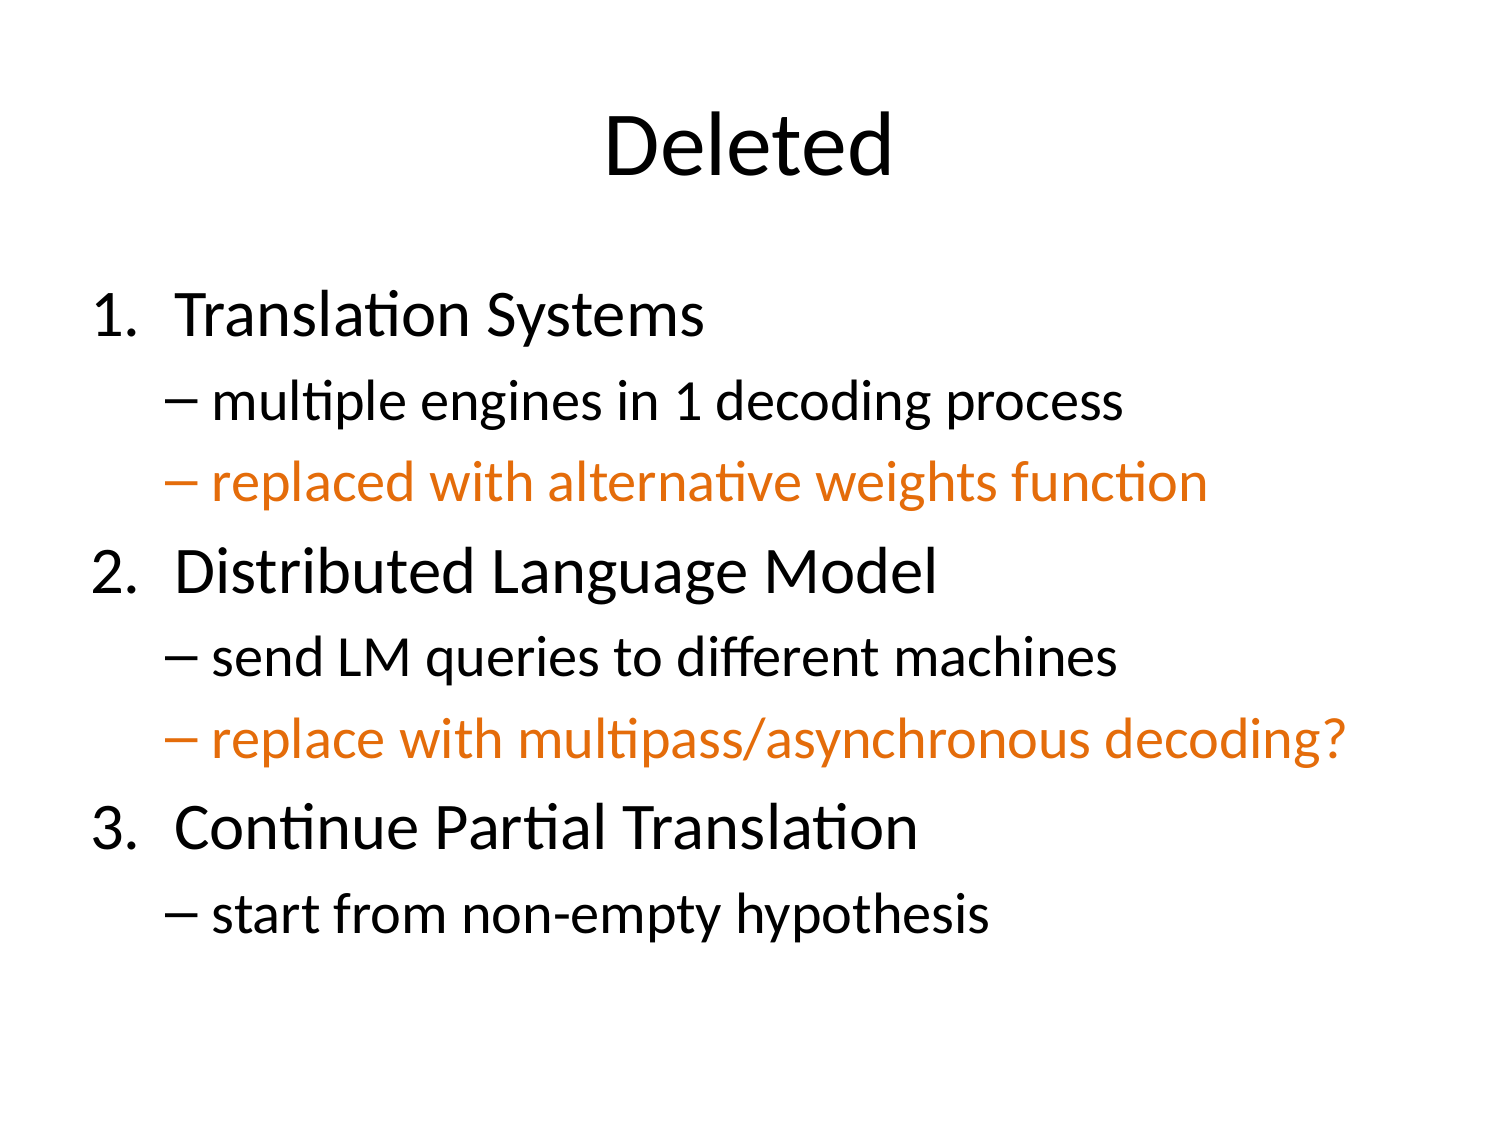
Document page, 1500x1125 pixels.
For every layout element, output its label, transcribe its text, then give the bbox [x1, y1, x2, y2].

title Deleted [75, 45, 1425, 233]
list Translation Systems multiple engines in 1 decoding process replaced with alternative weights function Distributed Language Model send LM queries to different machines replace with multipass/asynchronous decoding? Continue Partial Translation start from non-empty hypothesis [75, 262, 1425, 1005]
